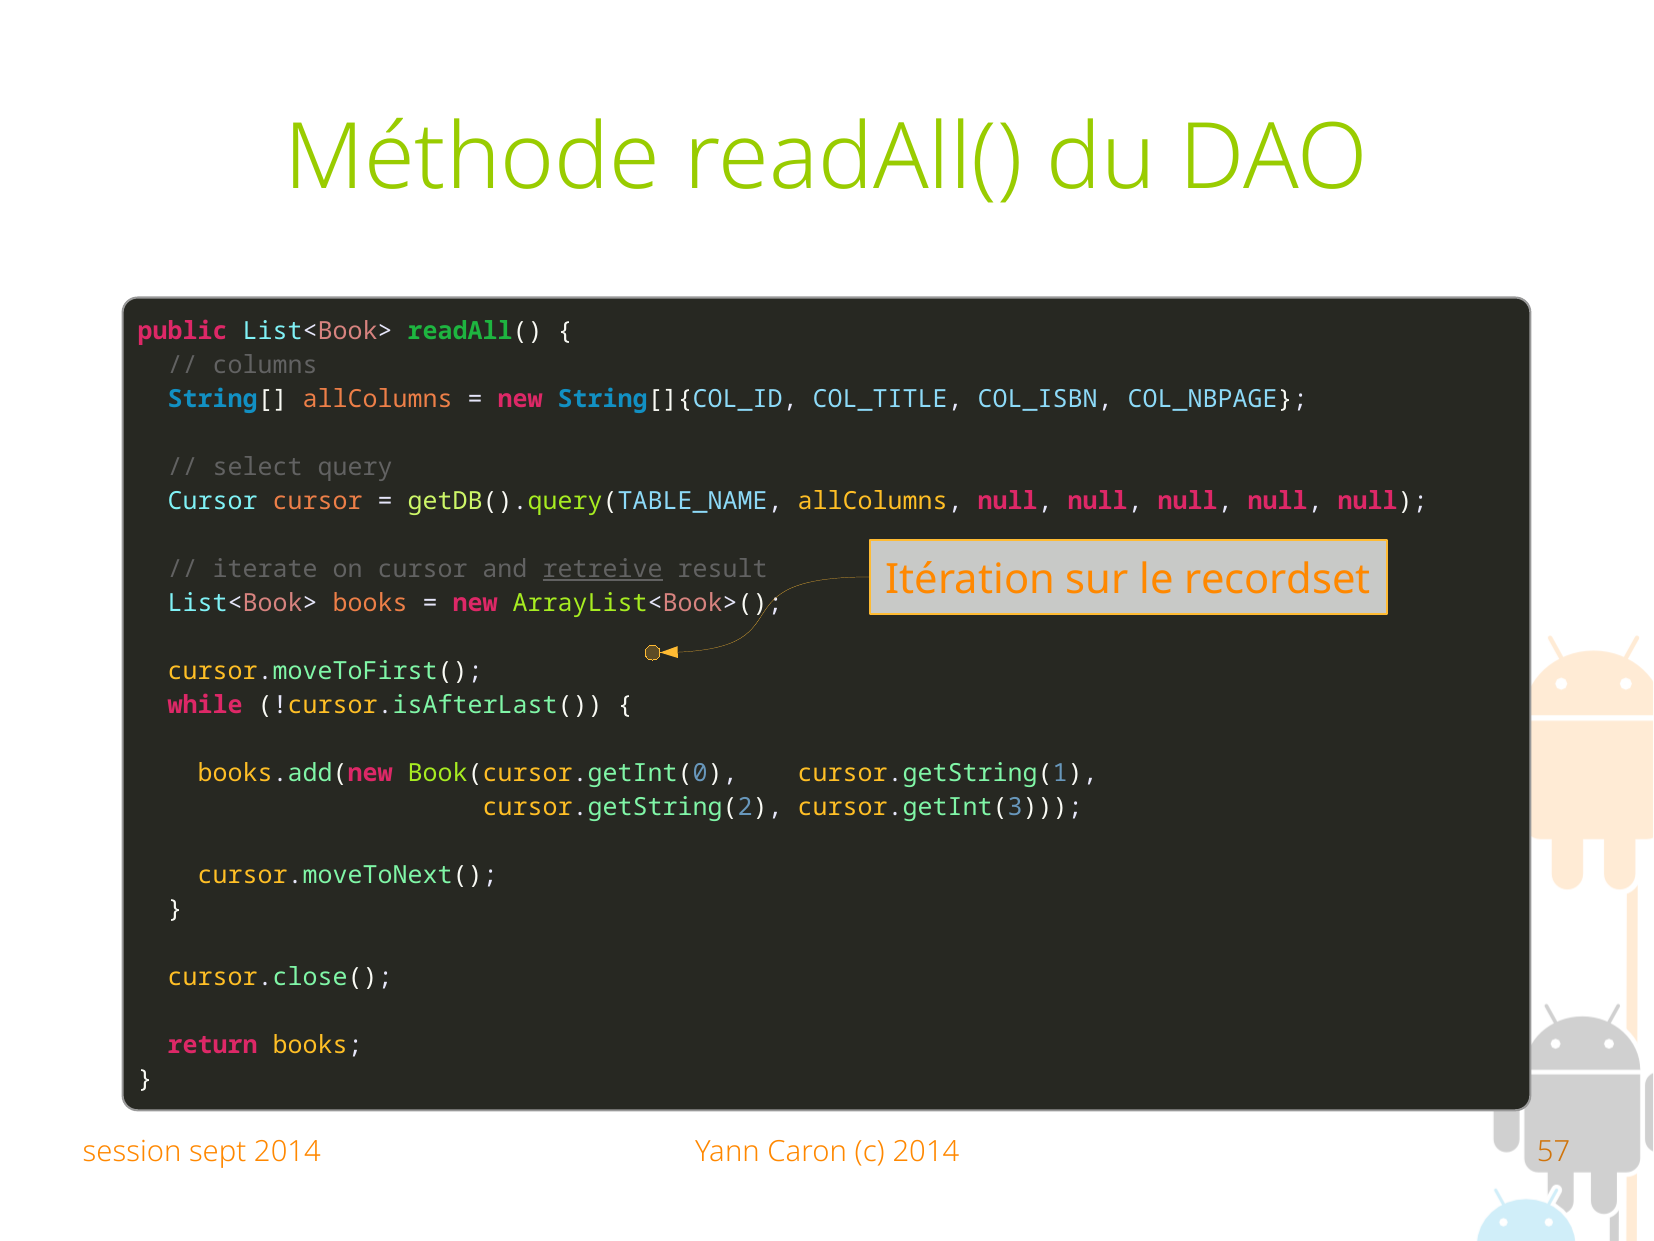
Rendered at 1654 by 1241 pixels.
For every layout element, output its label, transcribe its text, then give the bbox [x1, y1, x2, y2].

title Méthode readAll() du DAO [82, 49, 1571, 257]
text_box Itération sur le recordset [870, 540, 1358, 608]
picture [240, 423, 1654, 1241]
text_box [645, 645, 660, 661]
text_box public List<Book> readAll() { // columns String[] allColumns = new String[]{COL_ID, COL_TITLE, COL_ISBN, COL_NBPAGE}; // select query Cursor cursor = getDB().query(TABLE_NAME, allColumns, null, null, null, null, null); // iterate on cursor and retreive result List<Book> books = new ArrayList<Book>(); cursor.moveToFirst(); while (!cursor.isAfterLast()) { books.add(new Book(cursor.getInt(0), cursor.getString(1), cursor.getString(2), cursor.getInt(3))); cursor.moveToNext(); } cursor.close(); return books; } [122, 297, 1531, 956]
